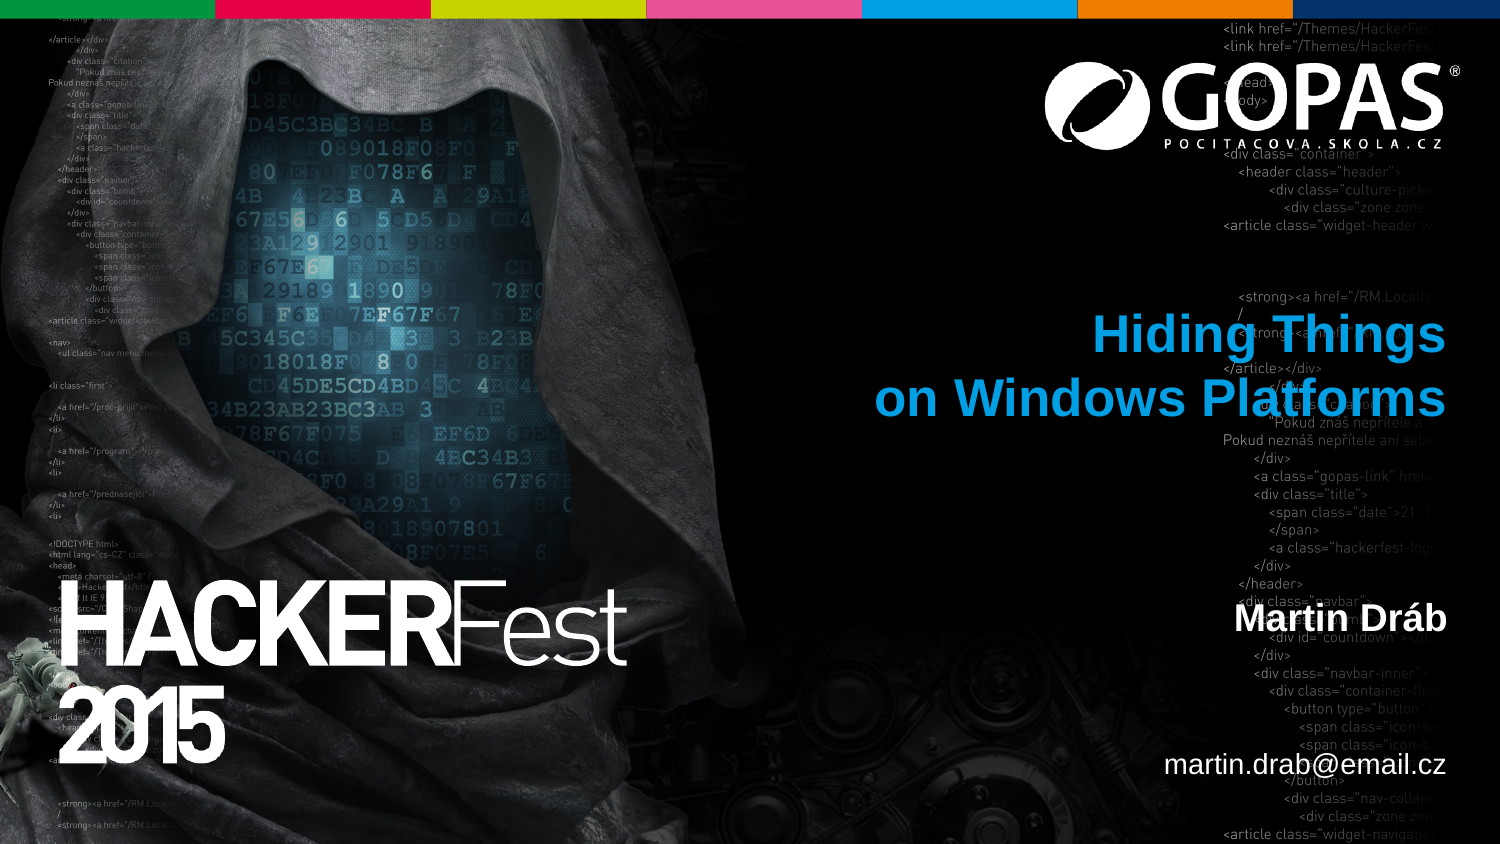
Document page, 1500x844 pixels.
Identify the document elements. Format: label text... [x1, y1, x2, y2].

subtitle Martin Dráb martin.drab@email.cz [752, 471, 1448, 785]
picture [0, 19, 1500, 844]
title Hiding Things on Windows Platforms [61, 255, 1448, 471]
